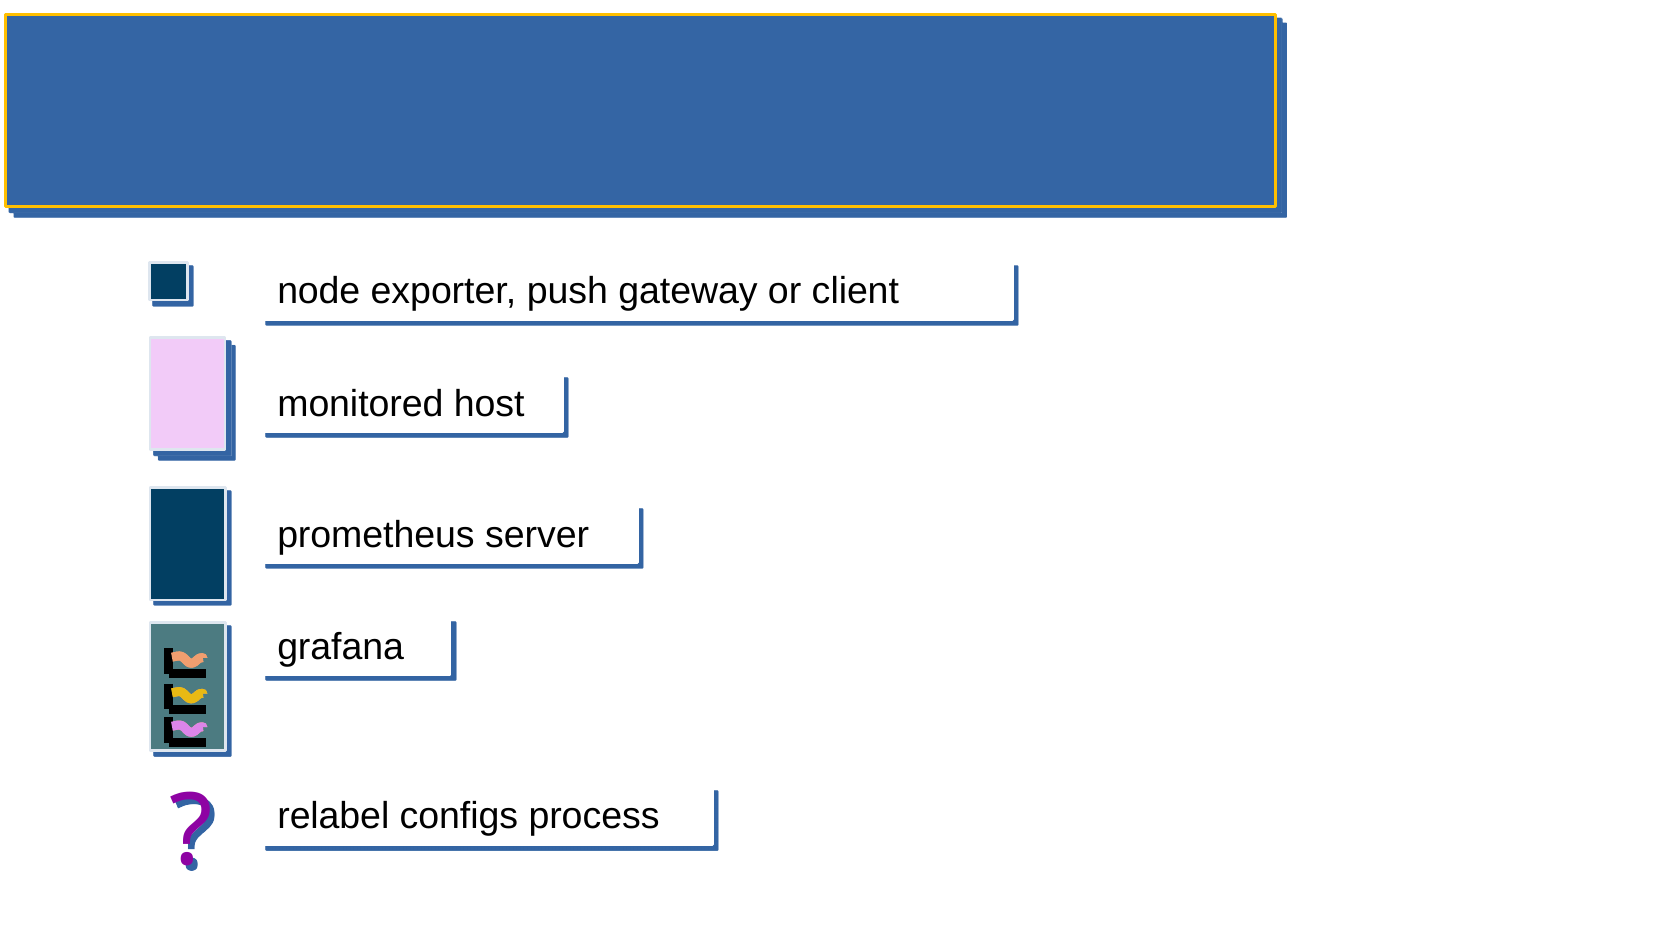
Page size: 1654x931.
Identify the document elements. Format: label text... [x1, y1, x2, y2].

text_box [150, 487, 226, 601]
text_box relabel configs process [262, 787, 713, 845]
text_box monitored host [262, 375, 563, 432]
text_box [149, 262, 188, 301]
text_box grafana [262, 618, 451, 676]
text_box [150, 337, 226, 450]
text_box node exporter, push gateway or client [262, 262, 1013, 320]
text_box ? [150, 750, 233, 863]
text_box [150, 622, 226, 750]
text_box prometheus server [262, 505, 638, 563]
